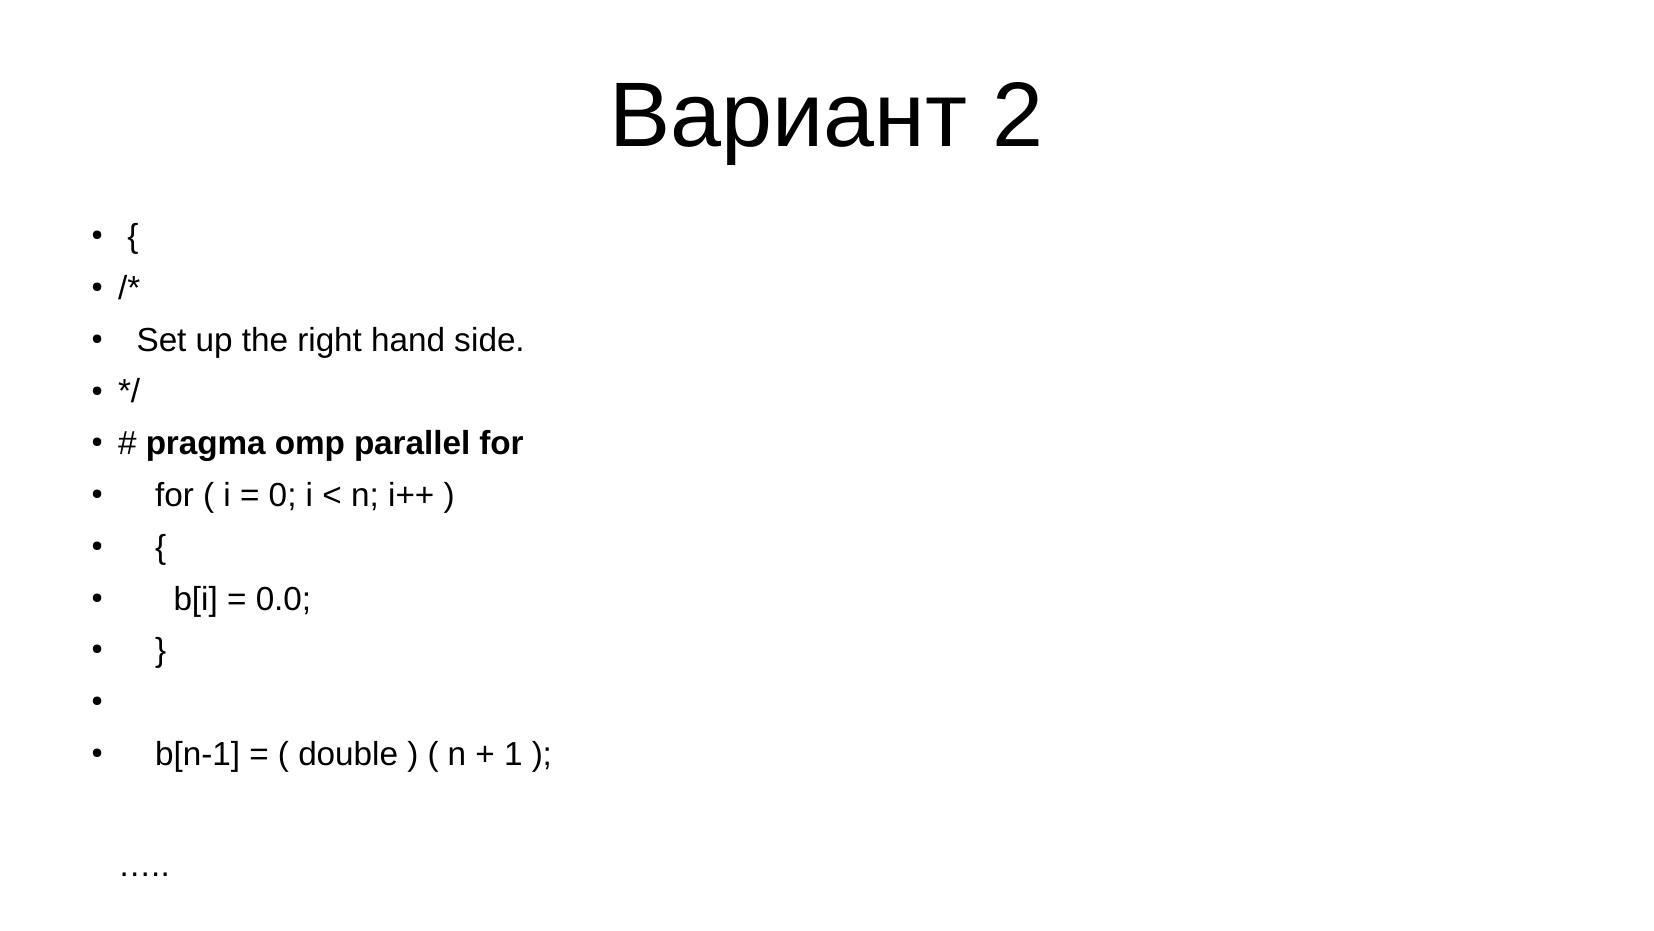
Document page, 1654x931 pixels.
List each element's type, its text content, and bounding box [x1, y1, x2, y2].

title Вариант 2 [82, 37, 1571, 193]
list { /* Set up the right hand side. */ # pragma omp parallel for for ( i = 0; i < n; i++ ) { b[i] = 0.0; } b[n-1] = ( double ) ( n + 1 ); ….. [82, 217, 1571, 886]
